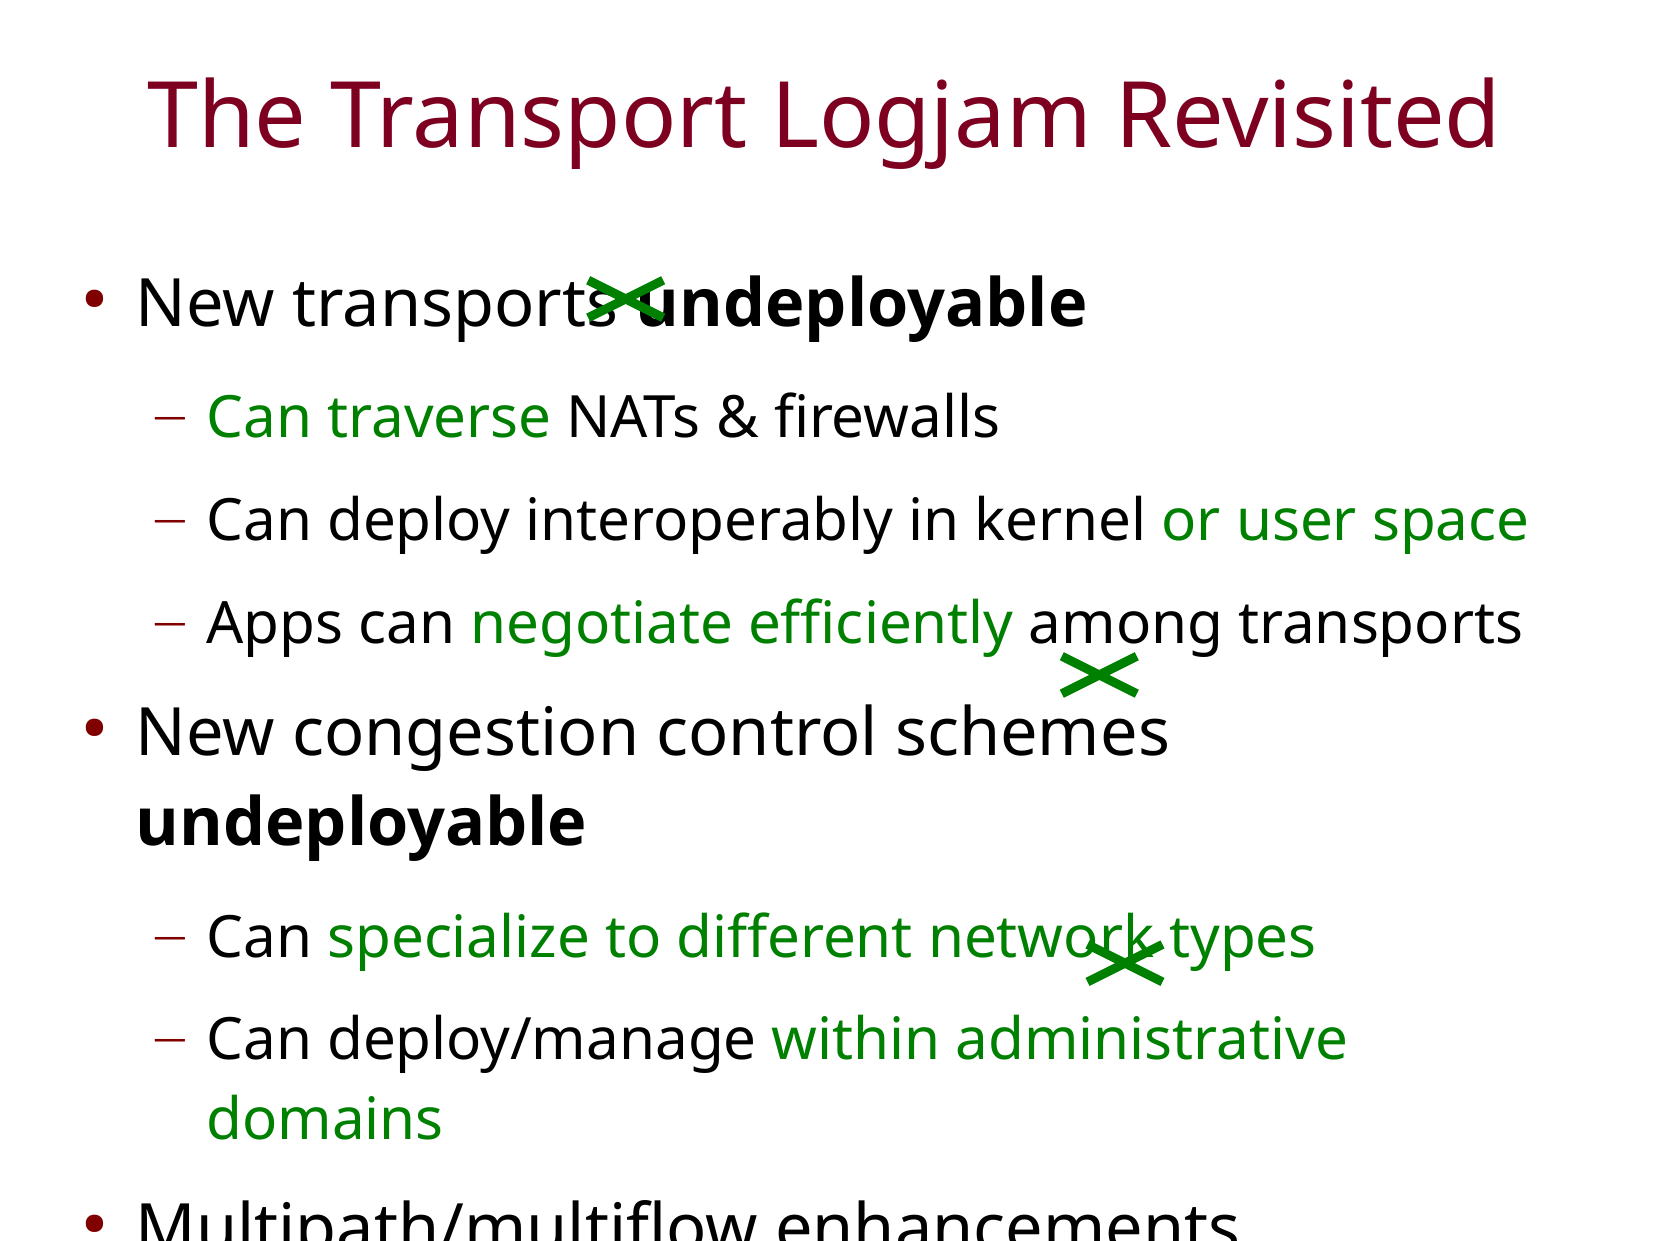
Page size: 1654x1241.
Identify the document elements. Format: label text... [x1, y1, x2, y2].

list New transports undeployable Can traverse NATs & firewalls Can deploy interoperably in kernel or user space Apps can negotiate efficiently among transports New congestion control schemes undeployable Can specialize to different network types Can deploy/manage within administrative domains Multipath/multiflow enhancements undeployable Can deploy/manage within administrative domains [64, 254, 1595, 1096]
title The Transport Logjam Revisited [0, 8, 1651, 216]
